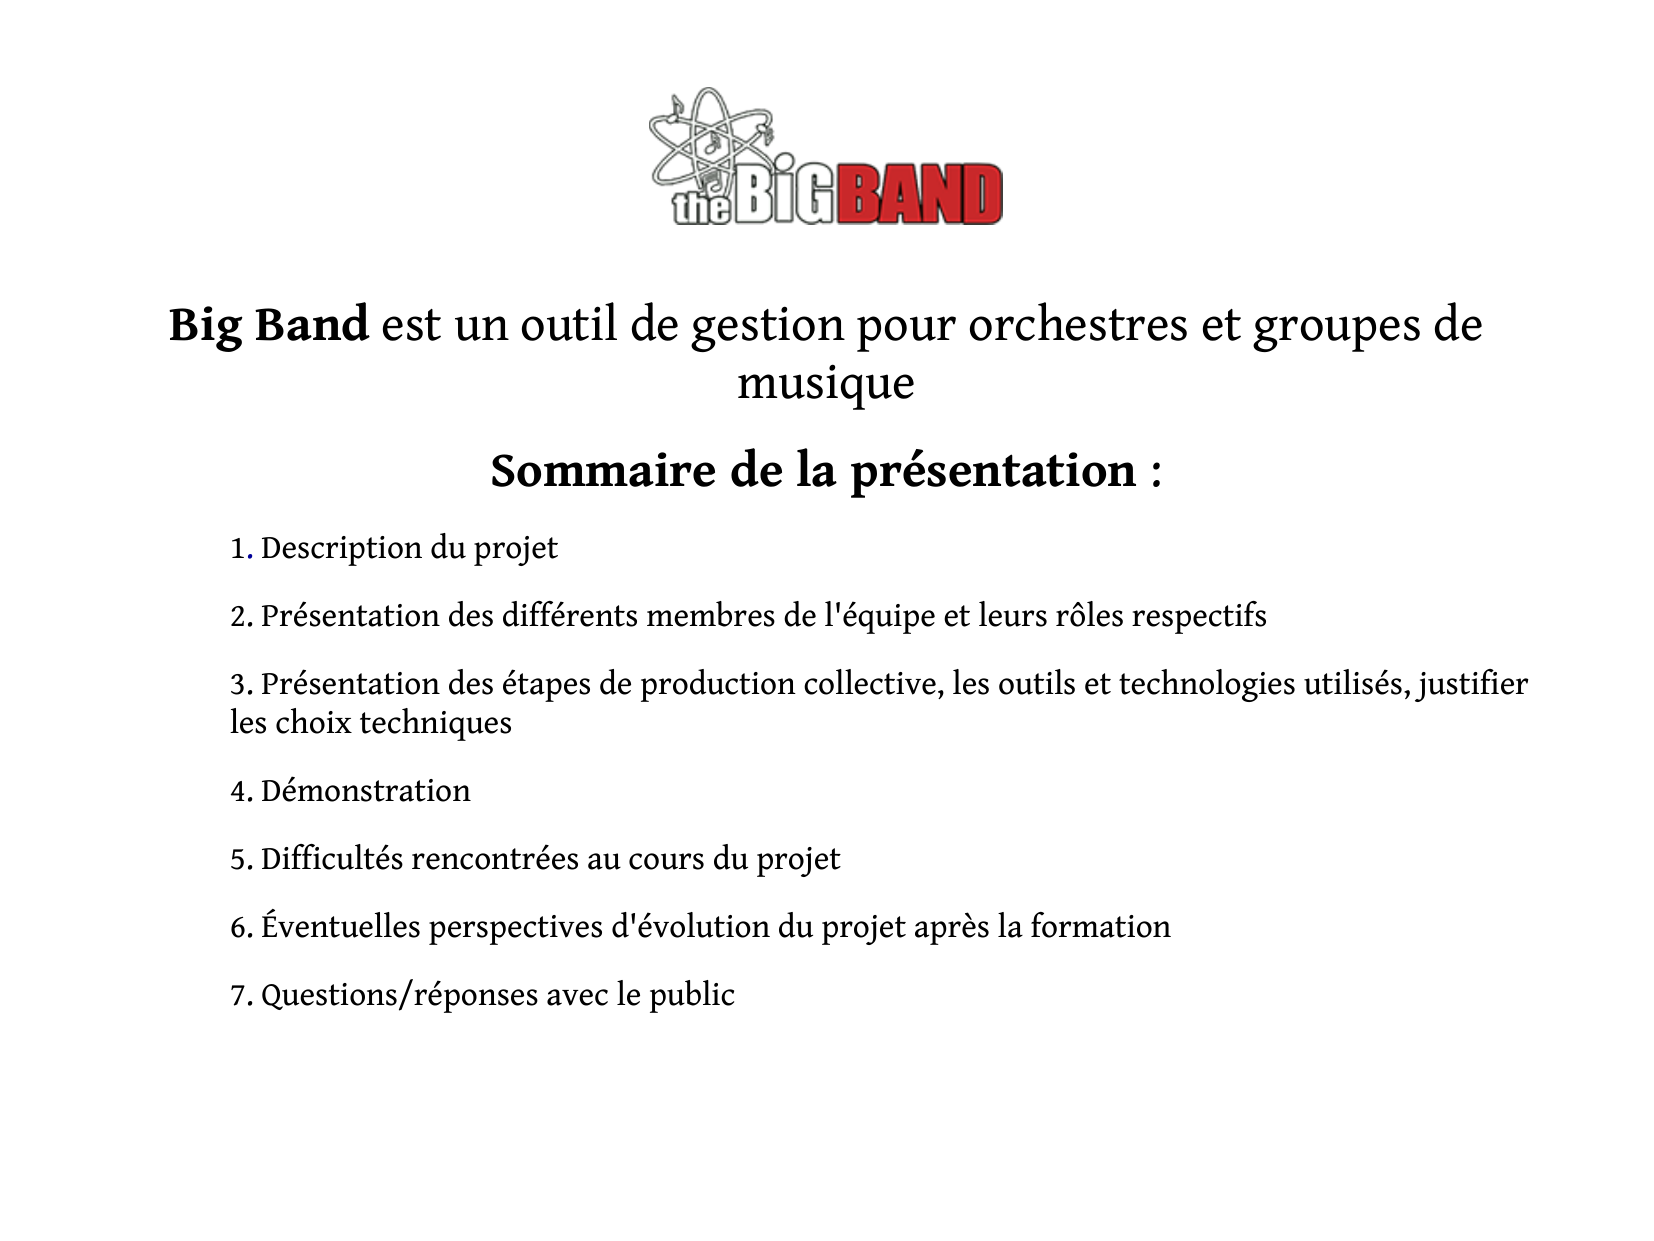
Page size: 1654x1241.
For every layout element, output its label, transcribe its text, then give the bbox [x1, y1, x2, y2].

picture [649, 87, 1003, 225]
list Big Band est un outil de gestion pour orchestres et groupes de musique Sommaire de la présentation : 1. Description du projet 2. Présentation des différents membres de l'équipe et leurs rôles respectifs 3. Présentation des étapes de production collective, les outils et technologies utilisés, justifier les choix techniques 4. Démonstration 5. Difficultés rencontrées au cours du projet 6. Éventuelles perspectives d'évolution du projet après la formation 7. Questions/réponses avec le public [82, 290, 1571, 1109]
